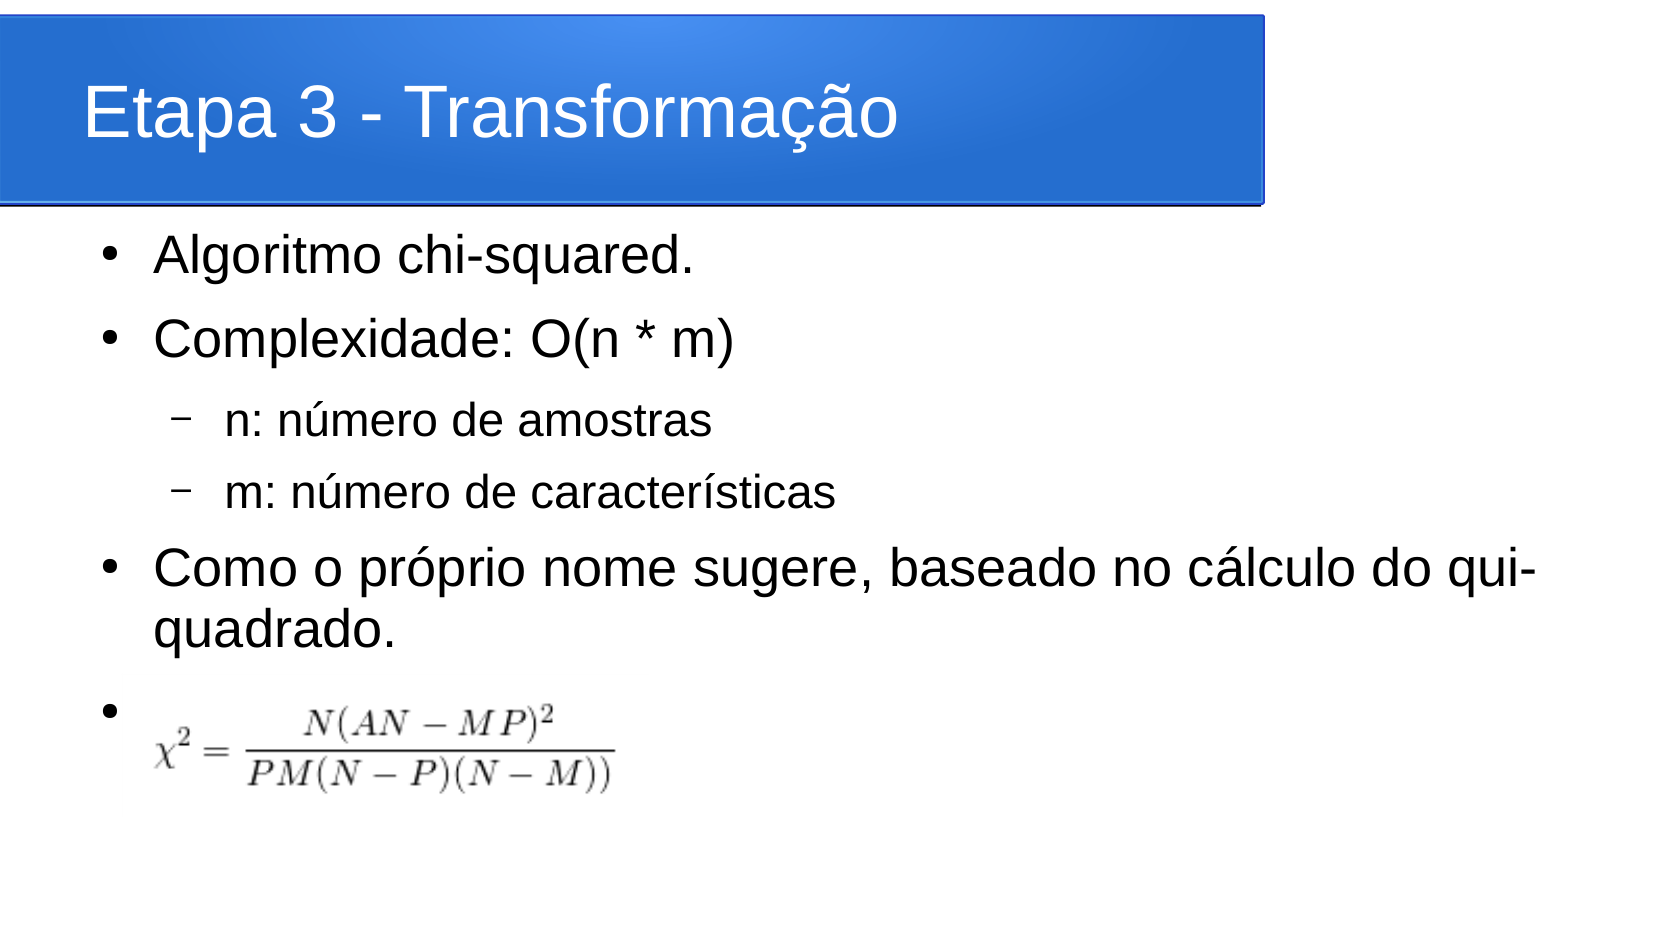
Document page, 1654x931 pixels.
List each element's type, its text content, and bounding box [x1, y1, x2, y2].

title Etapa 3 - Transformação [82, 35, 1235, 189]
list Algoritmo chi-squared. Complexidade: O(n * m) n: número de amostras m: número de características Como o próprio nome sugere, baseado no cálculo do qui-quadrado. [82, 224, 1571, 764]
picture [121, 673, 649, 817]
